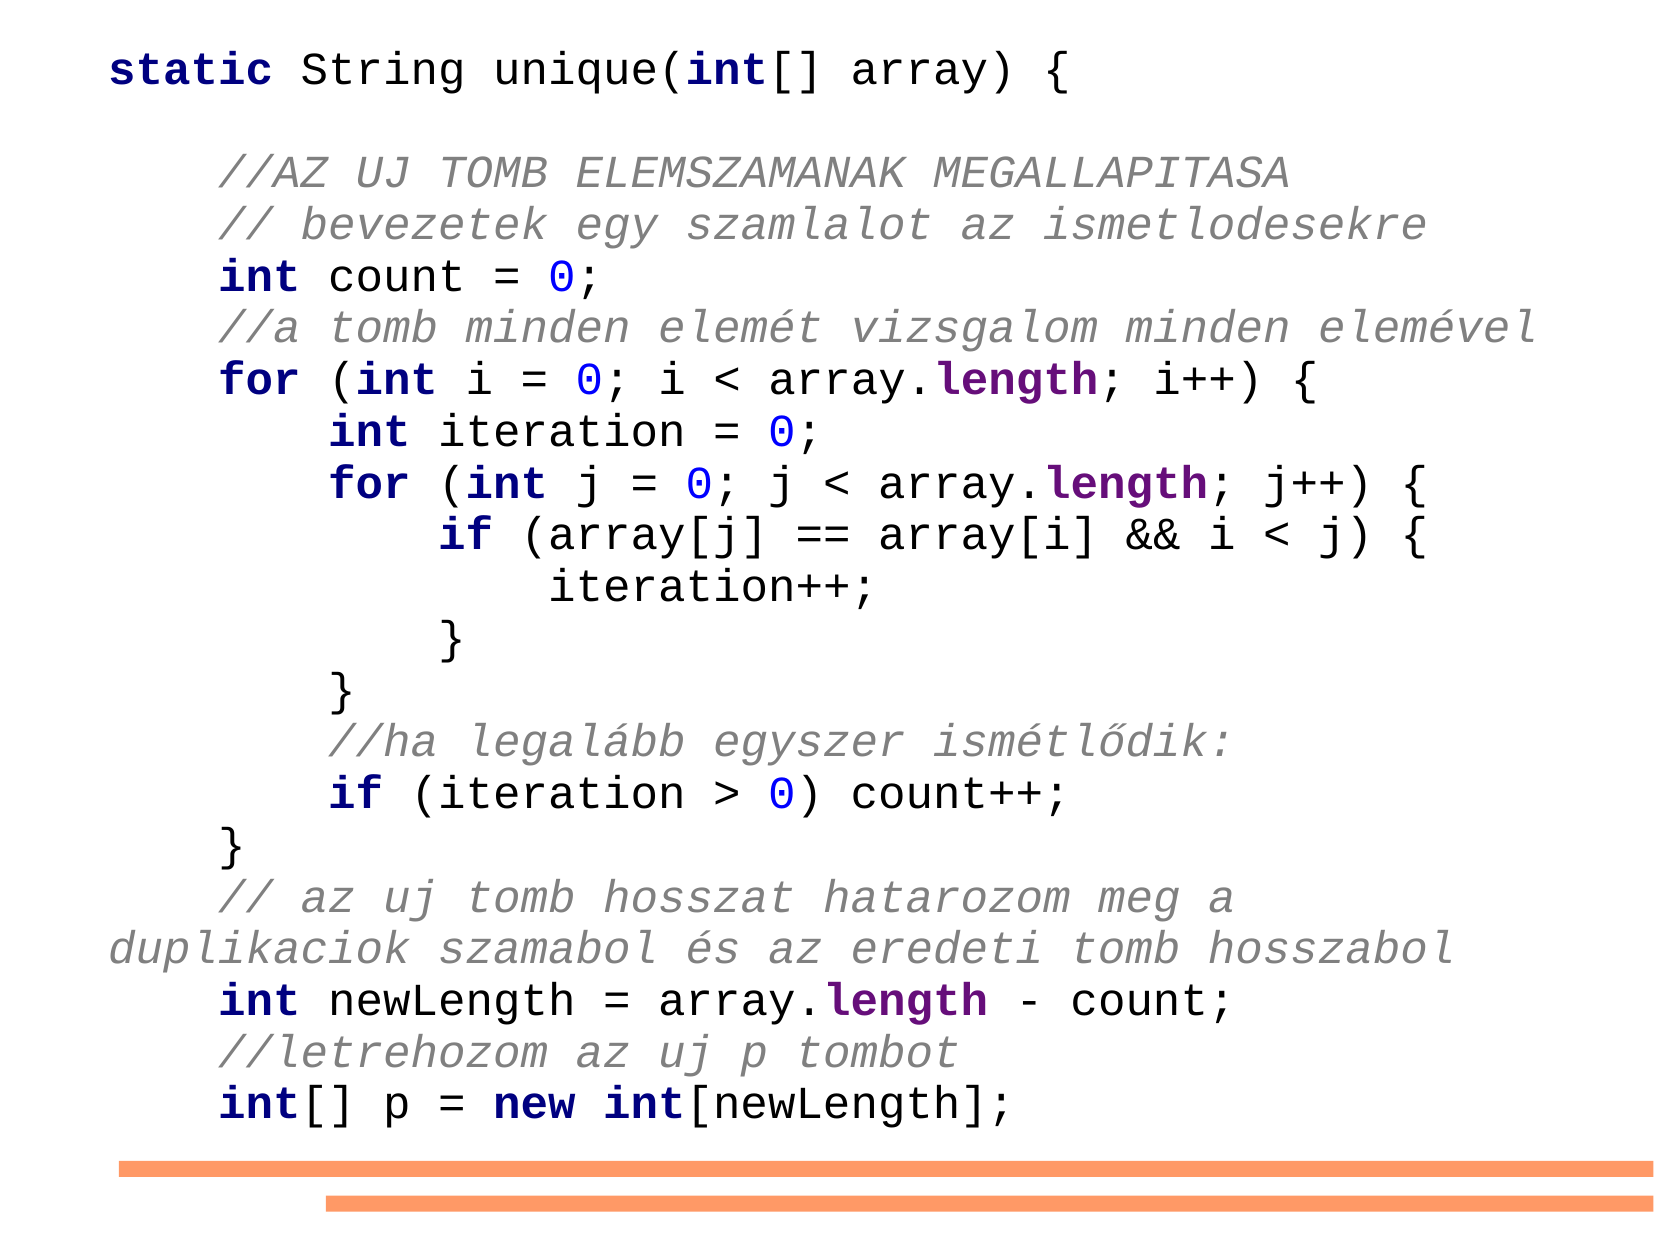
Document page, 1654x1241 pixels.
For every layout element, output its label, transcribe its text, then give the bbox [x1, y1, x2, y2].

list static String unique(int[] array) { //AZ UJ TOMB ELEMSZAMANAK MEGALLAPITASA // bevezetek egy szamlalot az ismetlodesekre int count = 0; //a tomb minden elemét vizsgalom minden elemével for (int i = 0; i < array.length; i++) { int iteration = 0; for (int j = 0; j < array.length; j++) { if (array[j] == array[i] && i < j) { iteration++; } } //ha legalább egyszer ismétlődik: if (iteration > 0) count++; } // az uj tomb hosszat hatarozom meg a duplikaciok szamabol és az eredeti tomb hosszabol int newLength = array.length - count; //letrehozom az uj p tombot int[] p = new int[newLength]; [108, 46, 1548, 1101]
